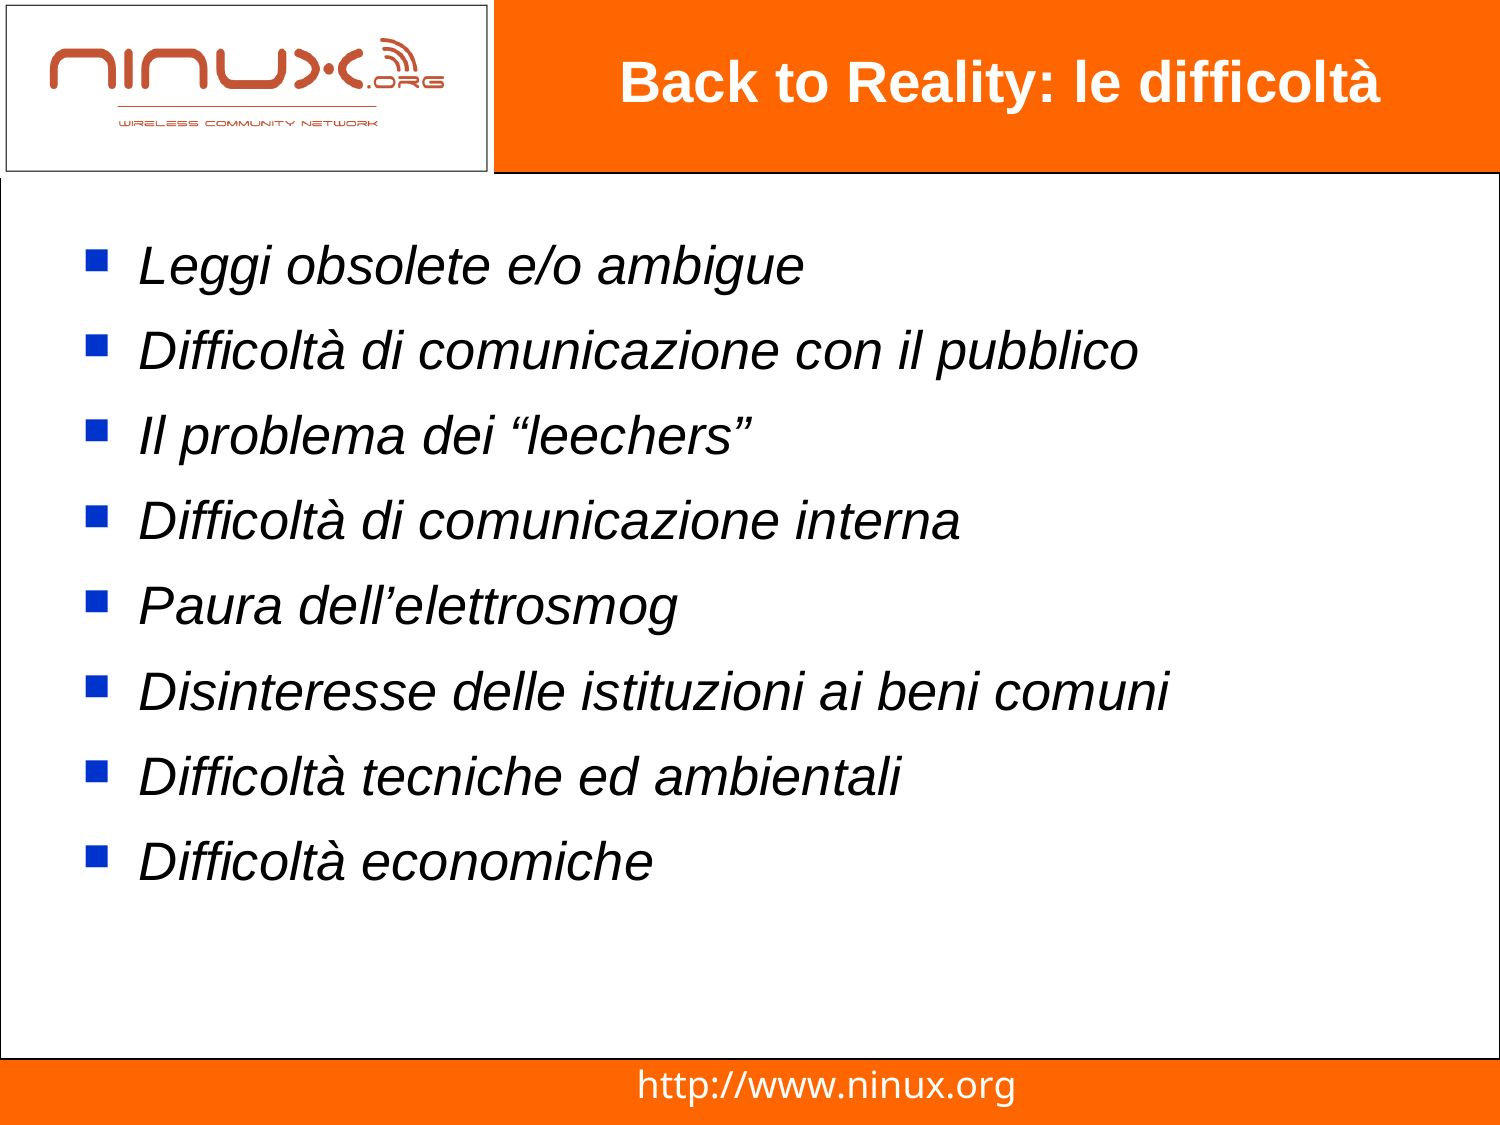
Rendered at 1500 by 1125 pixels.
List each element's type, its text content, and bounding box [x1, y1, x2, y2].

list Leggi obsolete e/o ambigue Difficoltà di comunicazione con il pubblico Il problema dei “leechers” Difficoltà di comunicazione interna Paura dell’elettrosmog Disinteresse delle istituzioni ai beni comuni Difficoltà tecniche ed ambientali Difficoltà economiche [67, 215, 1489, 1037]
title Back to Reality: le difficoltà [501, 0, 1500, 165]
picture [0, 0, 494, 178]
text_box http://www.ninux.org [621, 1053, 1159, 1125]
